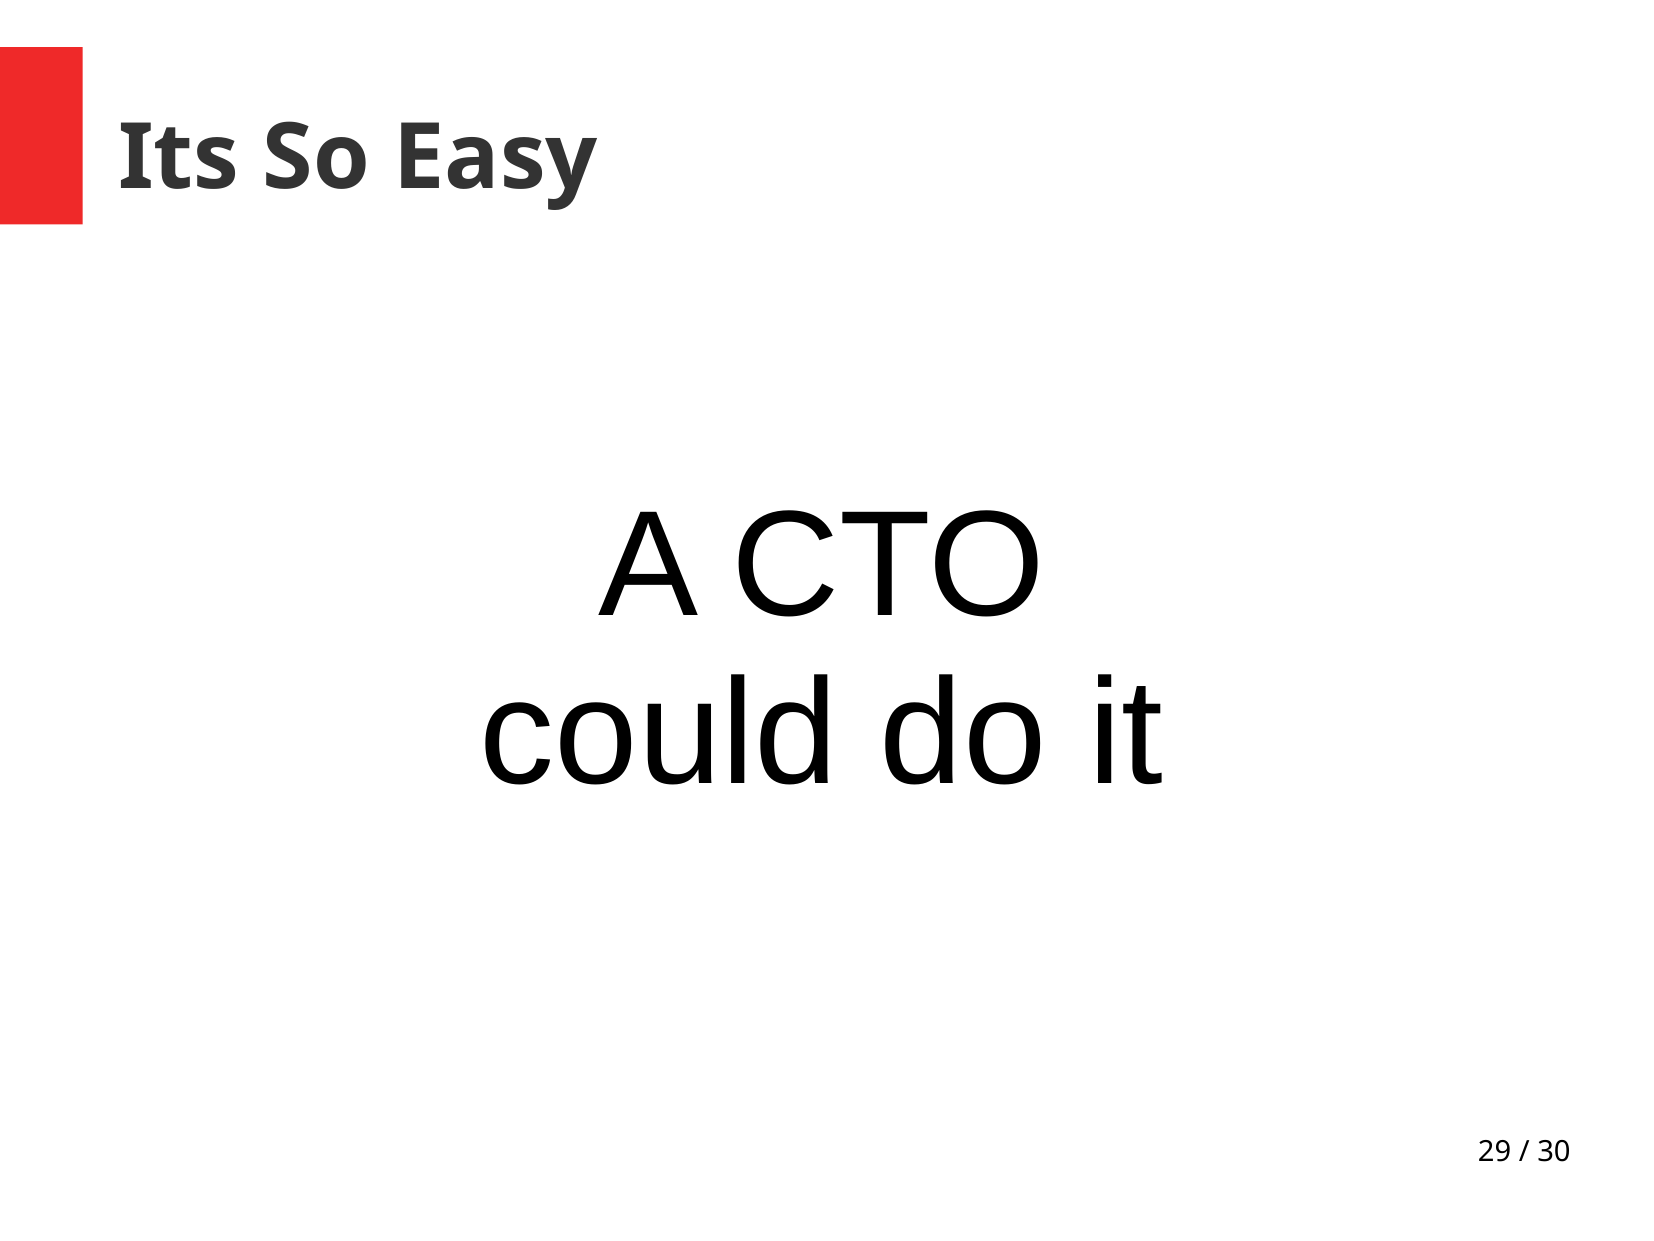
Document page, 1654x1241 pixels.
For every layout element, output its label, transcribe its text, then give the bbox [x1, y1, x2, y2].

title Its So Easy [118, 49, 1571, 257]
text_box A CTO could do it [465, 472, 1291, 991]
